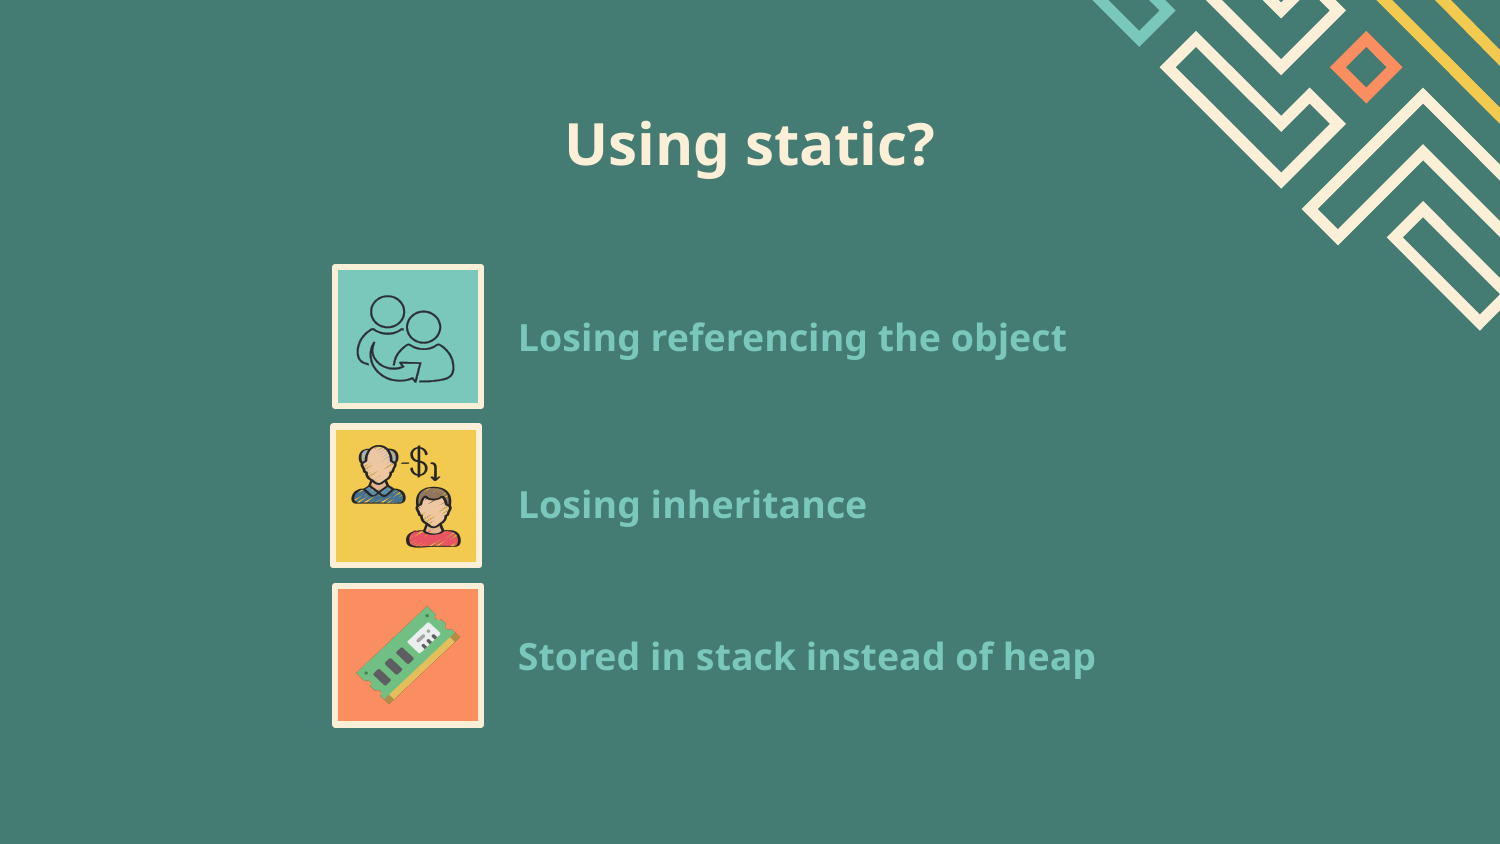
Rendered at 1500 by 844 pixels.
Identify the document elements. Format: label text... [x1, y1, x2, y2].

picture [356, 606, 460, 704]
title Stored in stack instead of heap [502, 614, 1167, 697]
title Losing inheritance [502, 462, 1167, 545]
text_box [335, 585, 482, 725]
picture [351, 444, 461, 548]
title Losing referencing the object [502, 295, 1167, 378]
title Using static? [98, 97, 1402, 192]
text_box [333, 426, 480, 566]
text_box [335, 267, 482, 406]
picture [351, 291, 461, 389]
